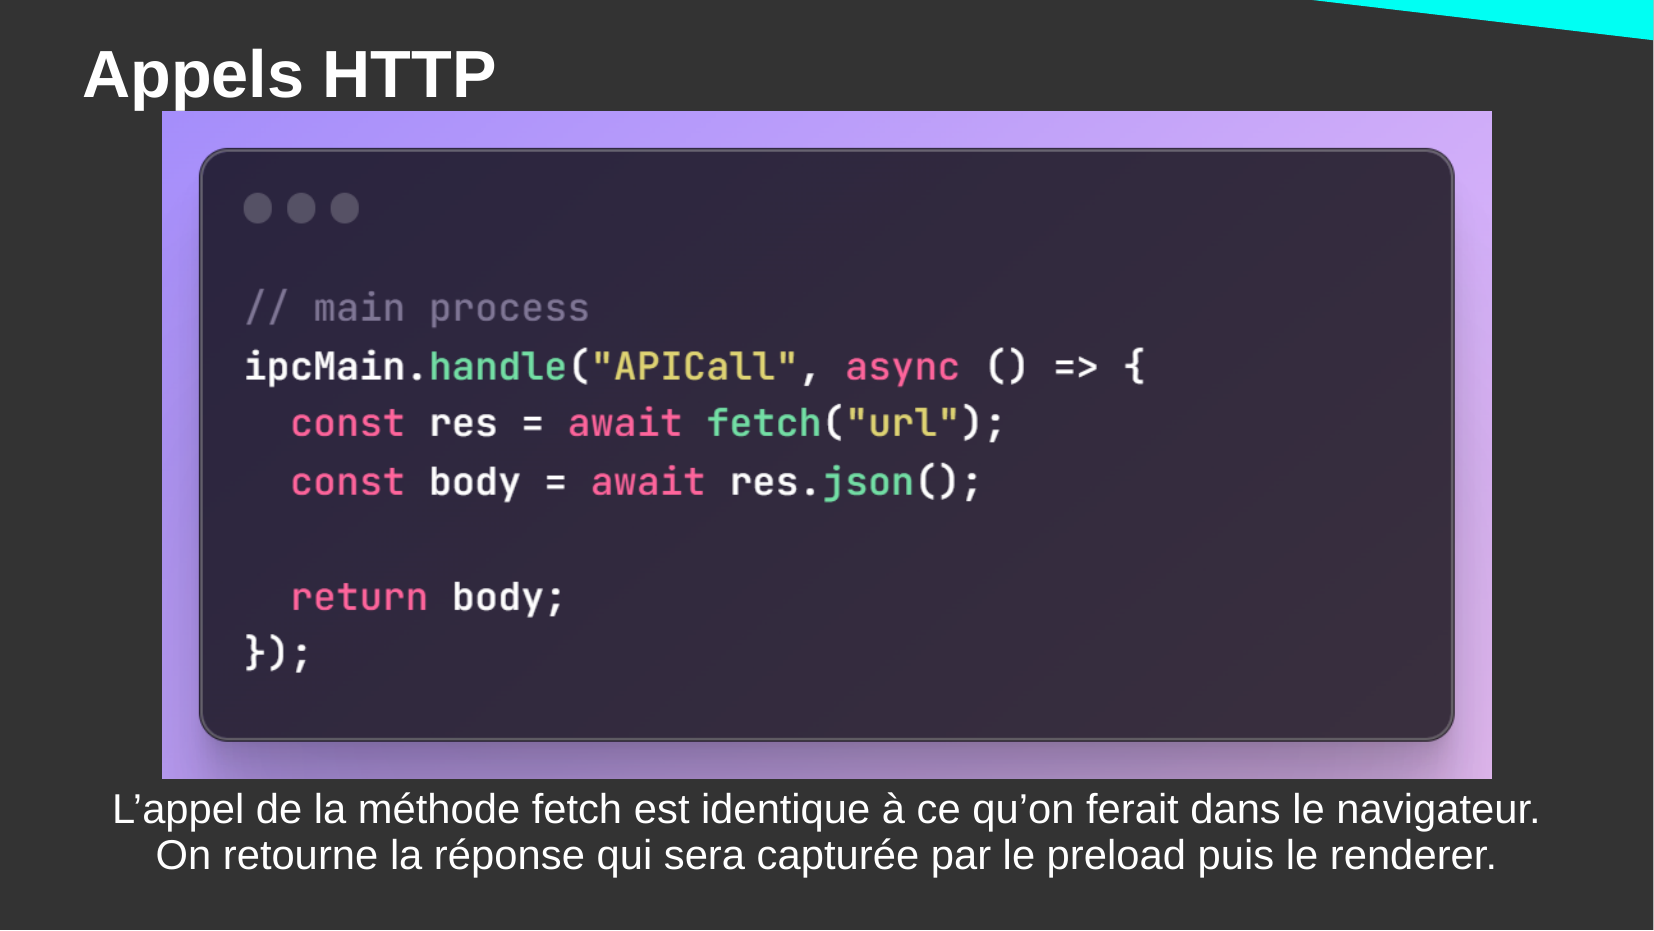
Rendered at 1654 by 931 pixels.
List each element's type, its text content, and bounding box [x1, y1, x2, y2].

picture [162, 111, 1492, 779]
title Appels HTTP [82, 37, 1571, 112]
list L’appel de la méthode fetch est identique à ce qu’on ferait dans le navigateur. On retourne la réponse qui sera capturée par le preload puis le renderer. [88, 785, 1565, 904]
text_box [1312, 0, 1654, 41]
